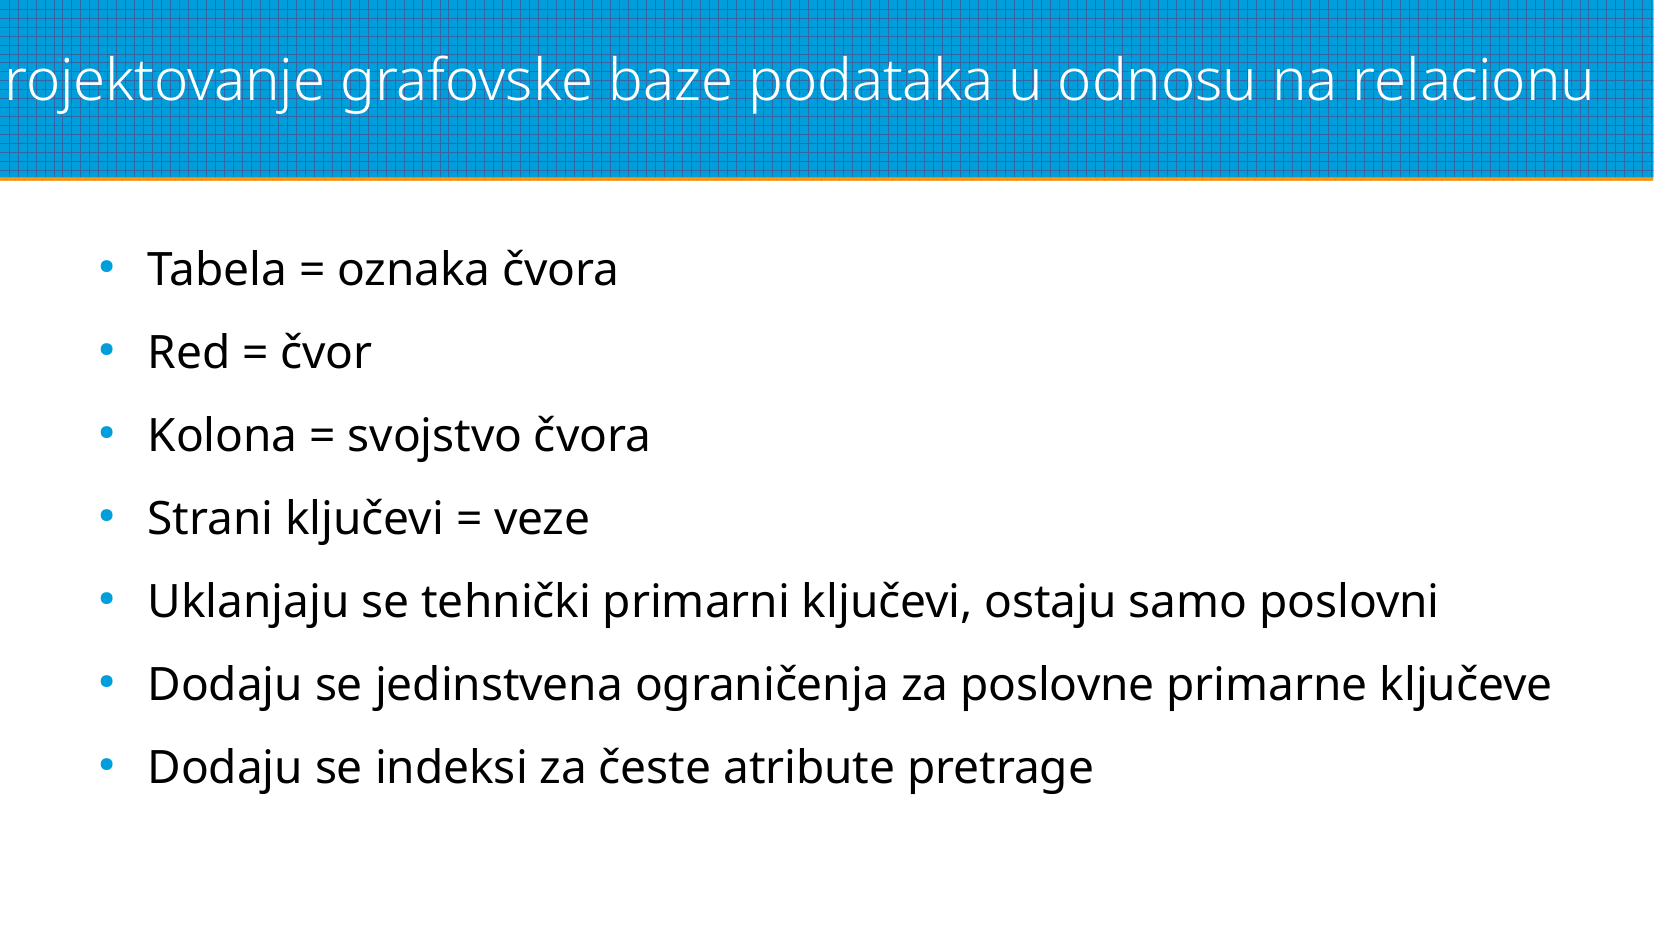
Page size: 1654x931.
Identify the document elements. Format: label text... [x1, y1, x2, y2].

title Projektovanje grafovske baze podataka u odnosu na relacionu [0, 0, 1613, 118]
list Tabela = oznaka čvora Red = čvor Kolona = svojstvo čvora Strani ključevi = veze Uklanjaju se tehnički primarni ključevi, ostaju samo poslovni Dodaju se jedinstvena ograničenja za poslovne primarne ključeve Dodaju se indeksi za česte atribute pretrage [82, 236, 1563, 811]
